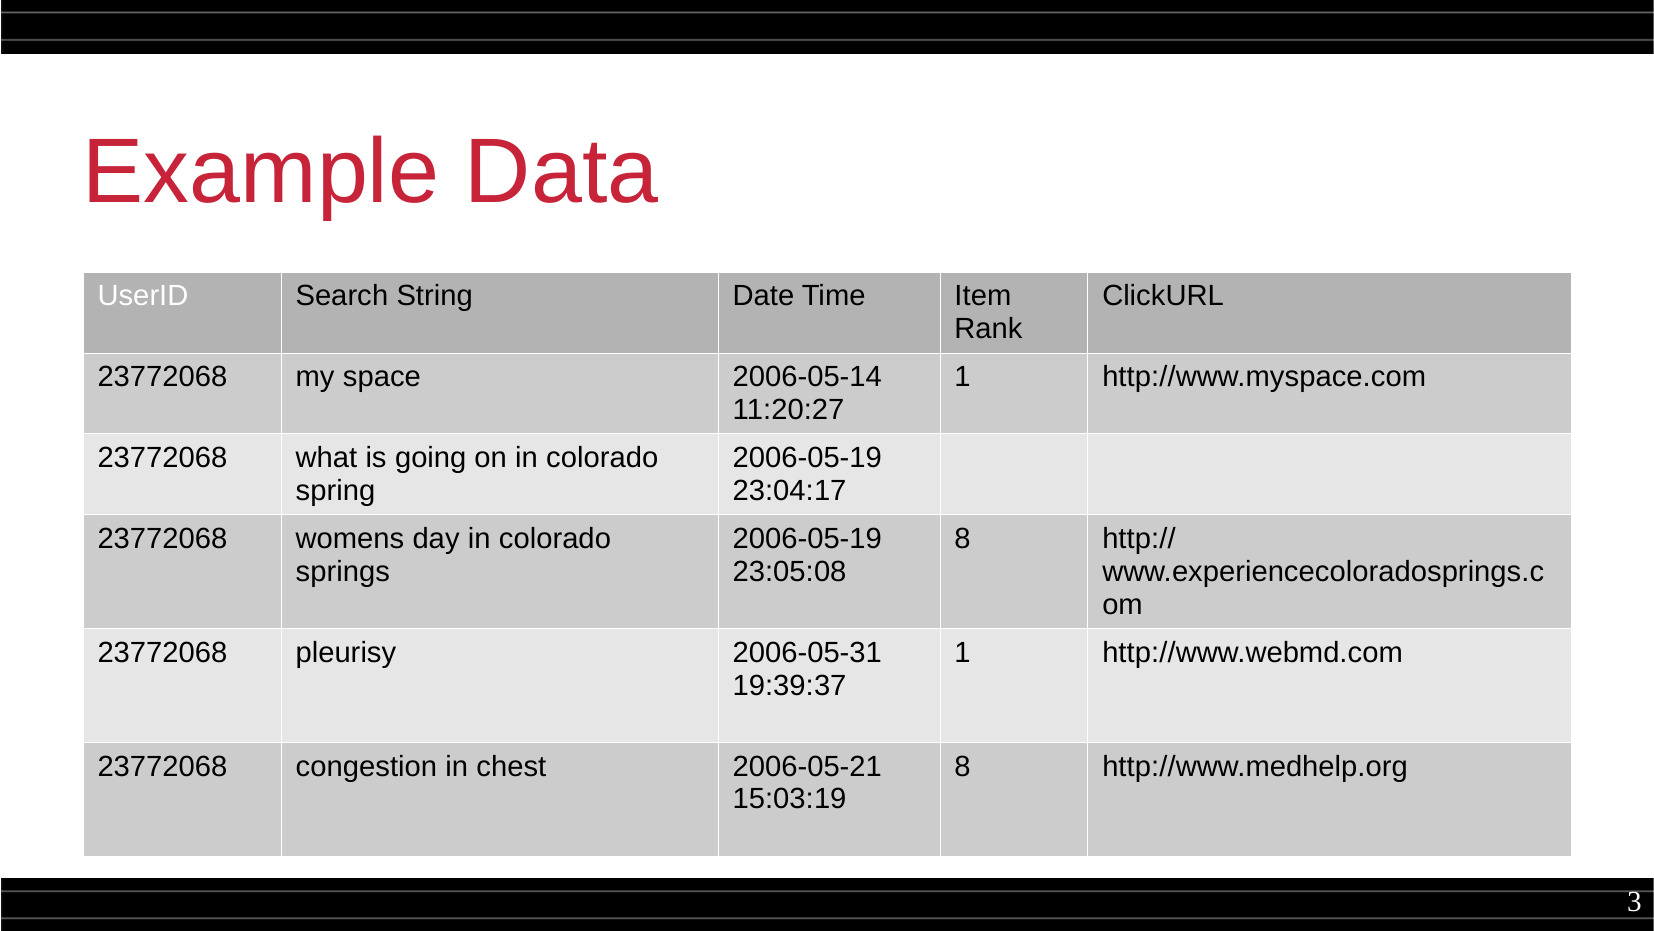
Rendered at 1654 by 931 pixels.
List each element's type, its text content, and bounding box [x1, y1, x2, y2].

table_cell 2006-05-19 23:05:08 [719, 515, 940, 628]
table_cell womens day in colorado springs [282, 515, 718, 628]
table_cell 2006-05-14 11:20:27 [719, 354, 940, 433]
table_cell 1 [941, 629, 1087, 742]
table_header Item Rank [941, 273, 1087, 353]
table_cell pleurisy [282, 629, 718, 742]
table_cell 2006-05-31 19:39:37 [719, 629, 940, 742]
table_cell 23772068 [84, 629, 281, 742]
table_cell 23772068 [84, 515, 281, 628]
table_header UserID [84, 273, 281, 353]
table_cell 2006-05-19 23:04:17 [719, 434, 940, 514]
table_header Date Time [719, 273, 940, 353]
table_cell 8 [941, 515, 1087, 628]
table_cell http://www.myspace.com [1088, 354, 1571, 433]
table_cell [1088, 434, 1571, 514]
title Example Data [82, 92, 1571, 249]
table_cell http://www.medhelp.org [1088, 743, 1571, 856]
table_cell congestion in chest [282, 743, 718, 856]
table_cell 8 [941, 743, 1087, 856]
table_cell 23772068 [84, 743, 281, 856]
table_cell 23772068 [84, 354, 281, 433]
picture [1, 878, 1654, 931]
table_cell http://www.experiencecoloradosprings.com [1088, 515, 1571, 628]
table_cell [941, 434, 1087, 514]
table_cell http://www.webmd.com [1088, 629, 1571, 742]
table_cell 1 [941, 354, 1087, 433]
table_cell 2006-05-21 15:03:19 [719, 743, 940, 856]
picture [1, 0, 1654, 54]
table_header Search String [282, 273, 718, 353]
table_cell my space [282, 354, 718, 433]
table_cell what is going on in colorado spring [282, 434, 718, 514]
table_cell 23772068 [84, 434, 281, 514]
table_header ClickURL [1088, 273, 1571, 353]
